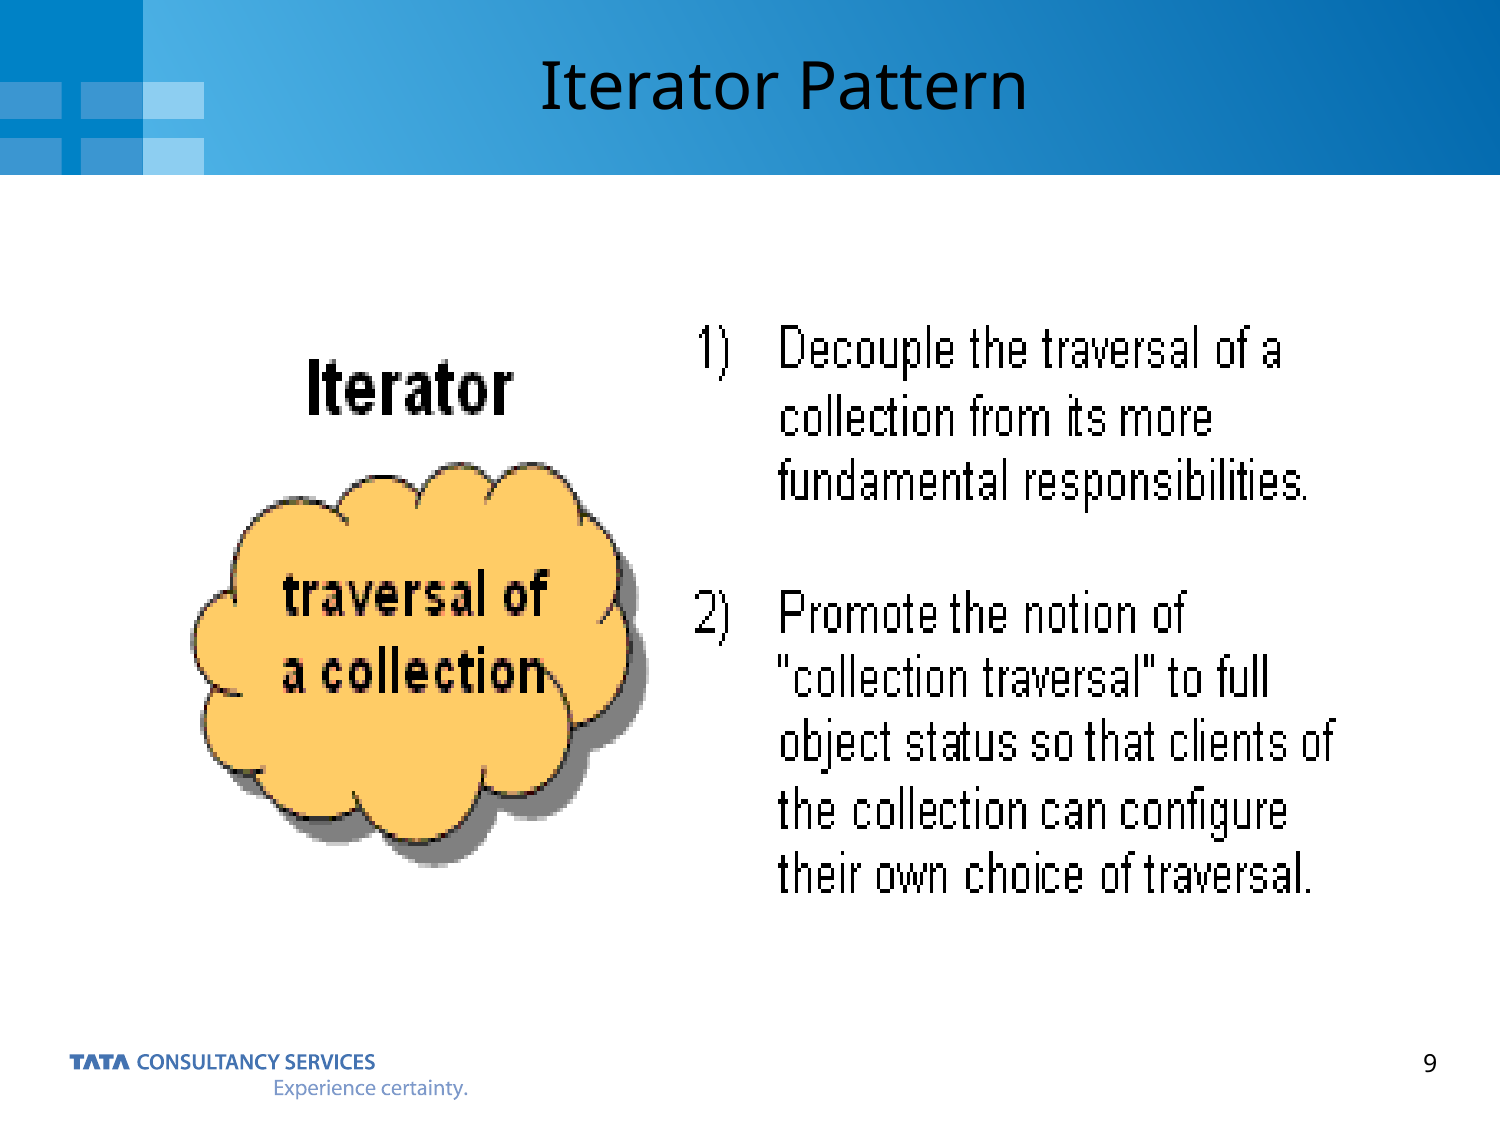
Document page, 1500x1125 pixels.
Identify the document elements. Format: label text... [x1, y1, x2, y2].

picture [171, 283, 1353, 945]
text_box Iterator Pattern [224, 11, 1347, 154]
